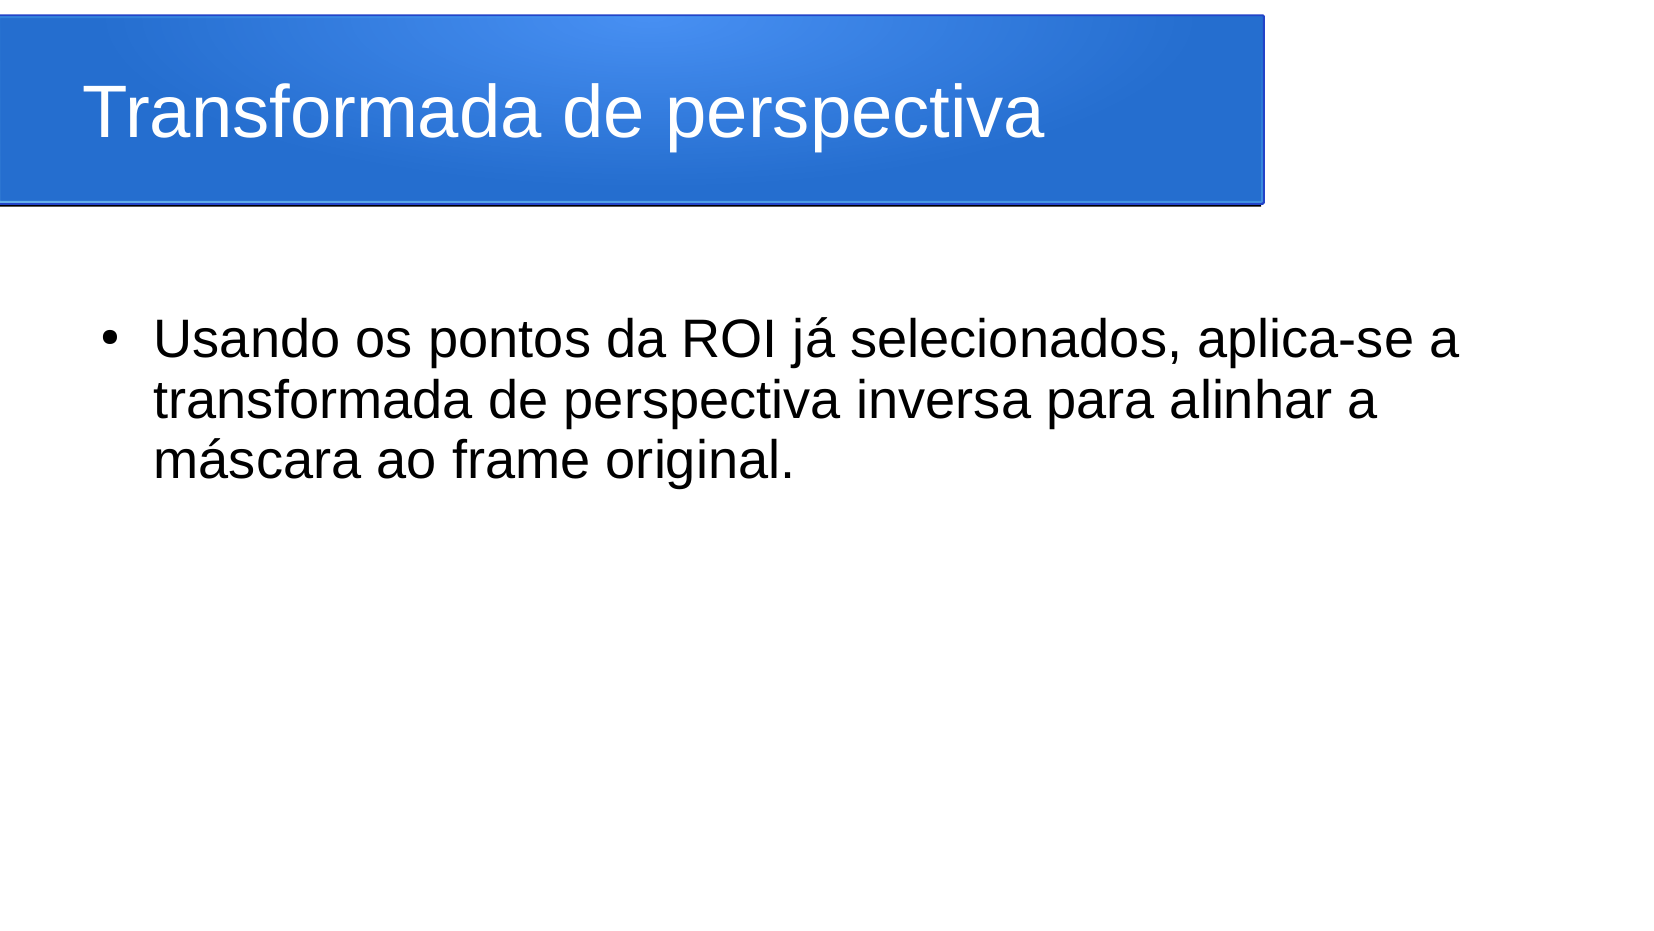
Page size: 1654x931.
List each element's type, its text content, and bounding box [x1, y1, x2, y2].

title Transformada de perspectiva [82, 35, 1235, 189]
list Usando os pontos da ROI já selecionados, aplica-se a transformada de perspectiva inversa para alinhar a máscara ao frame original. [82, 224, 1571, 764]
